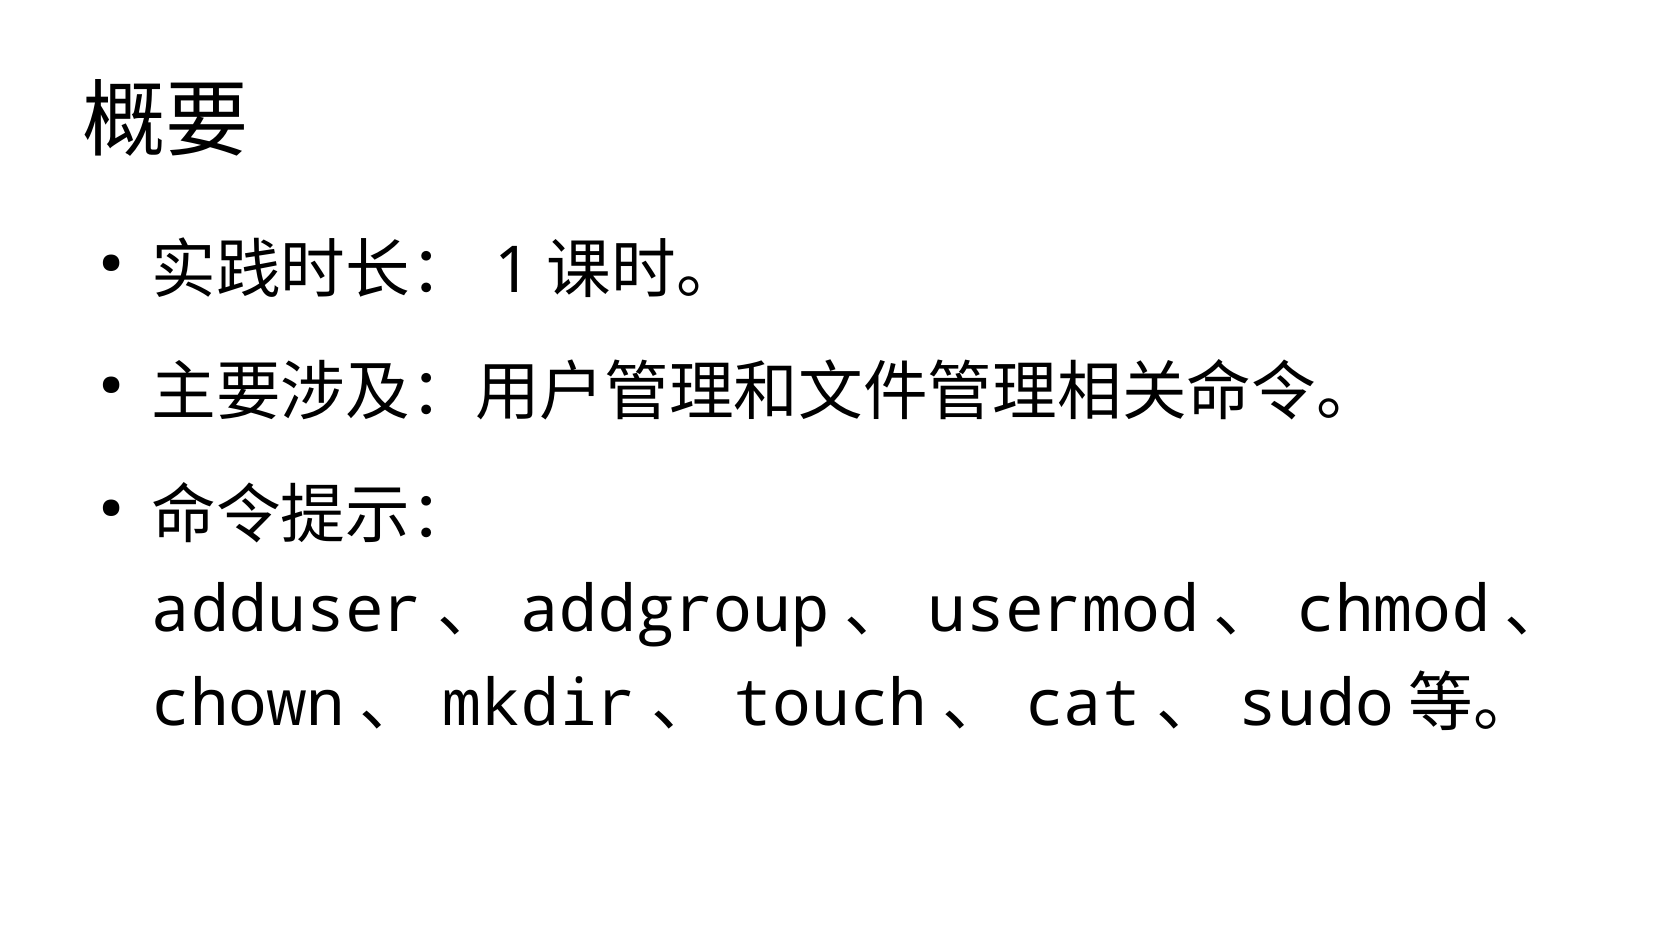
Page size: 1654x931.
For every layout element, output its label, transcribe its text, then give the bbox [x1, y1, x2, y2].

title 概要 [82, 37, 1571, 189]
list 实践时长：1课时。 主要涉及：用户管理和文件管理相关命令。 命令提示：adduser、addgroup、usermod、chmod、chown、mkdir、touch、cat、sudo等。 [82, 217, 1571, 758]
